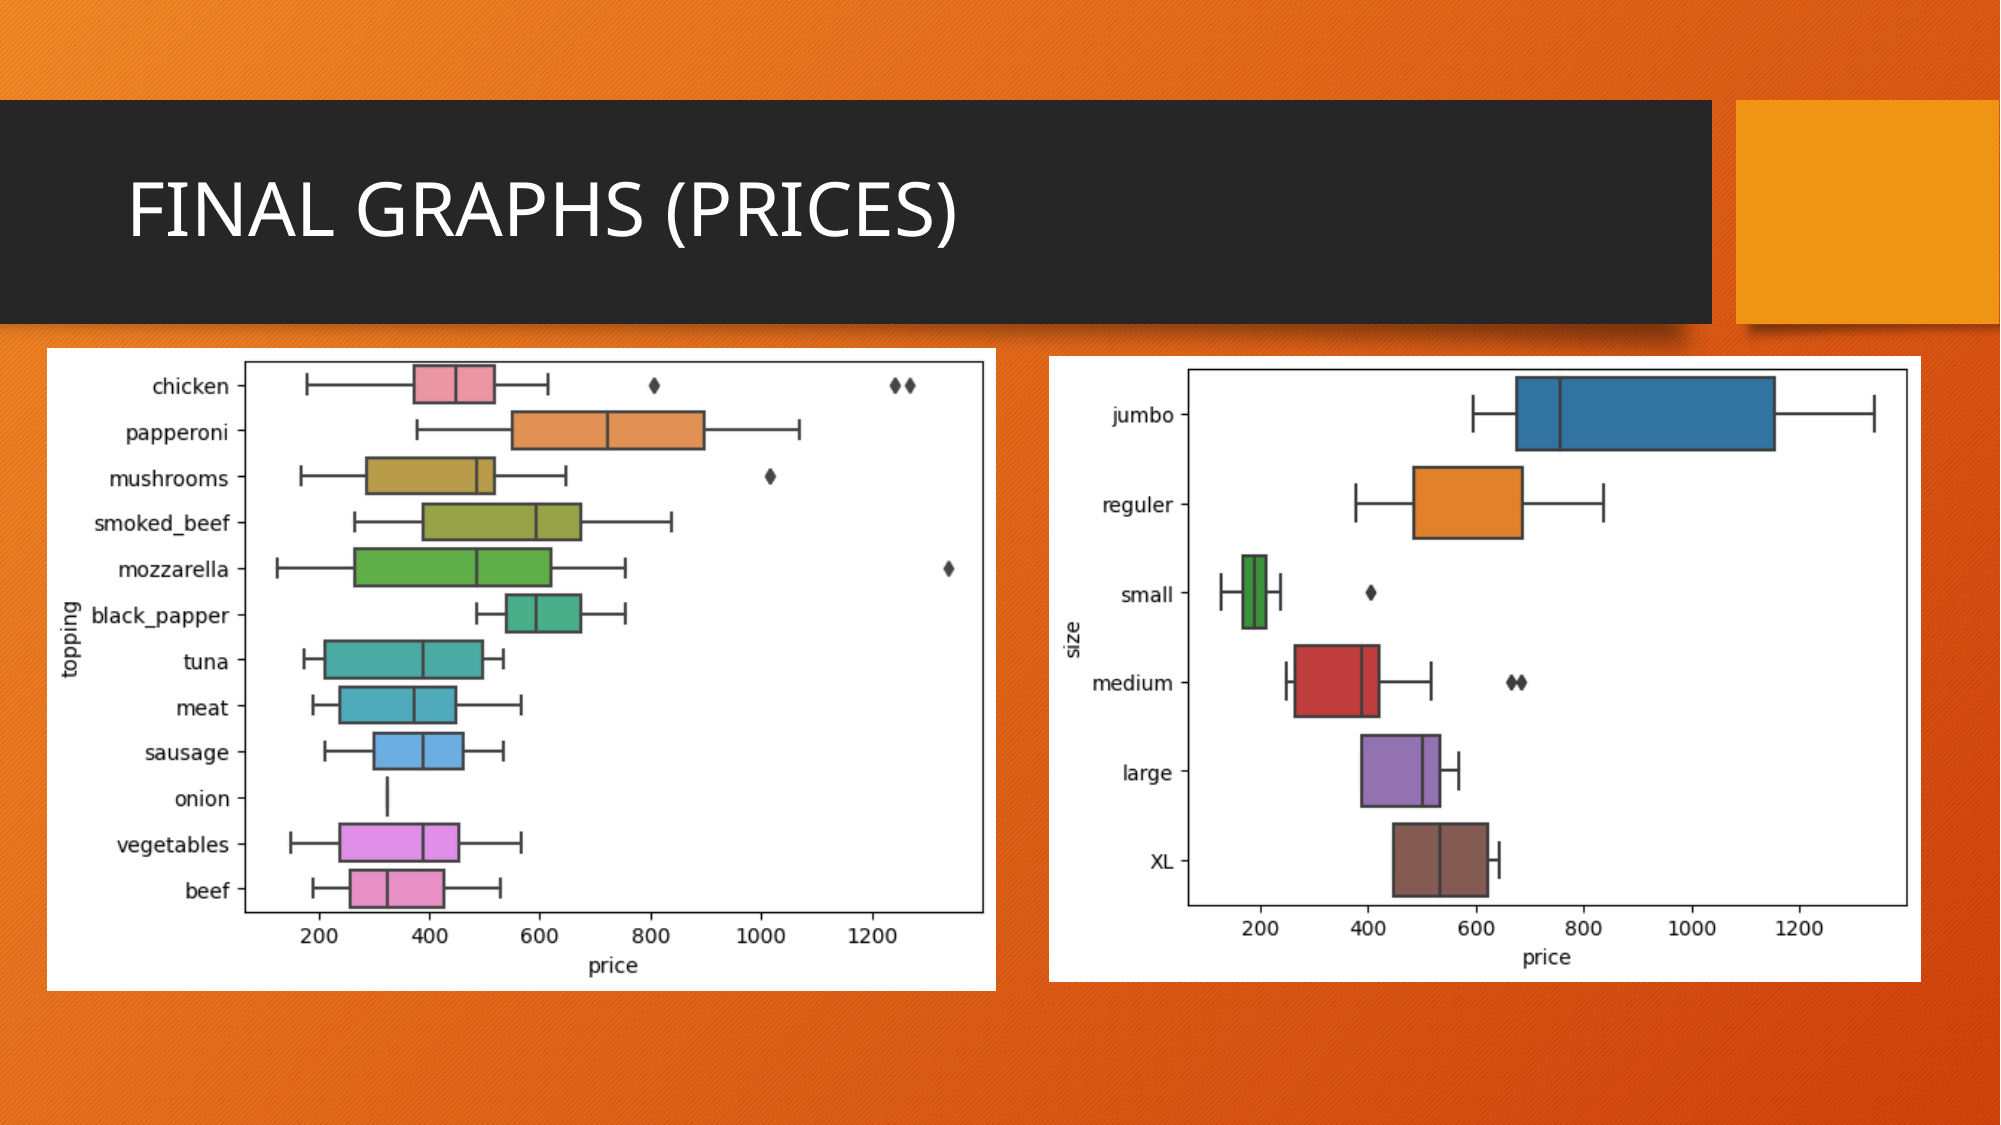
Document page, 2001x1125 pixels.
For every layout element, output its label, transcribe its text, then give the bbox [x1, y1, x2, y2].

picture [47, 348, 996, 991]
picture [1049, 356, 1921, 982]
title FINAL GRAPHS (PRICES) [111, 123, 1689, 301]
